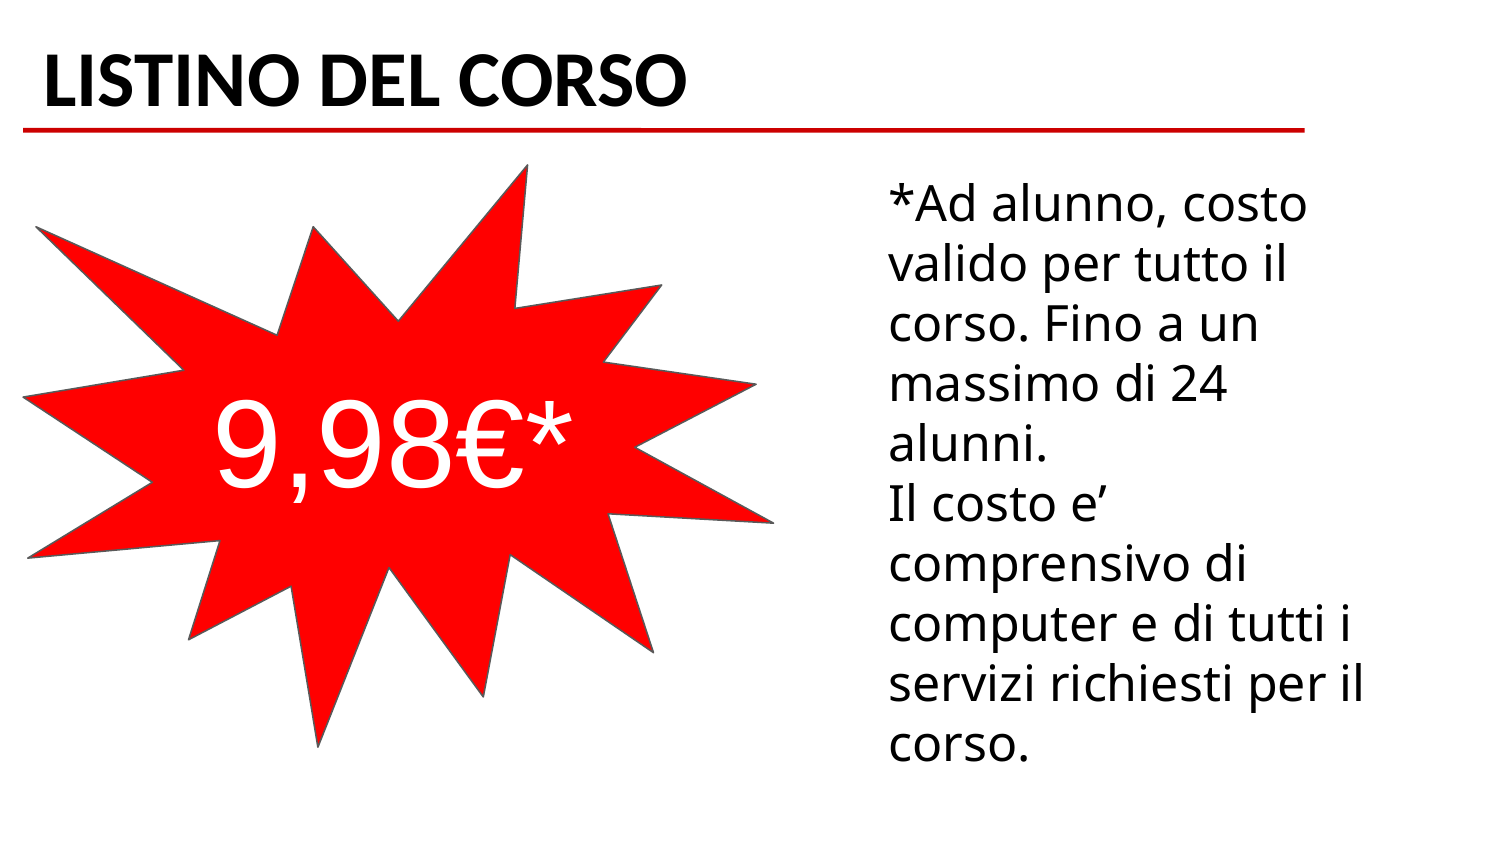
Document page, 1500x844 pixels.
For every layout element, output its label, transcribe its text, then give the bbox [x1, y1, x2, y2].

text_box *Ad alunno, costo valido per tutto il corso. Fino a un massimo di 24 alunni. Il costo e’ comprensivo di computer e di tutti i servizi richiesti per il corso. TOTALE LEZIONI: 10 [873, 156, 1407, 794]
title LISTINO DEL CORSO [28, 11, 1290, 100]
text_box 9,98€* [23, 164, 774, 748]
